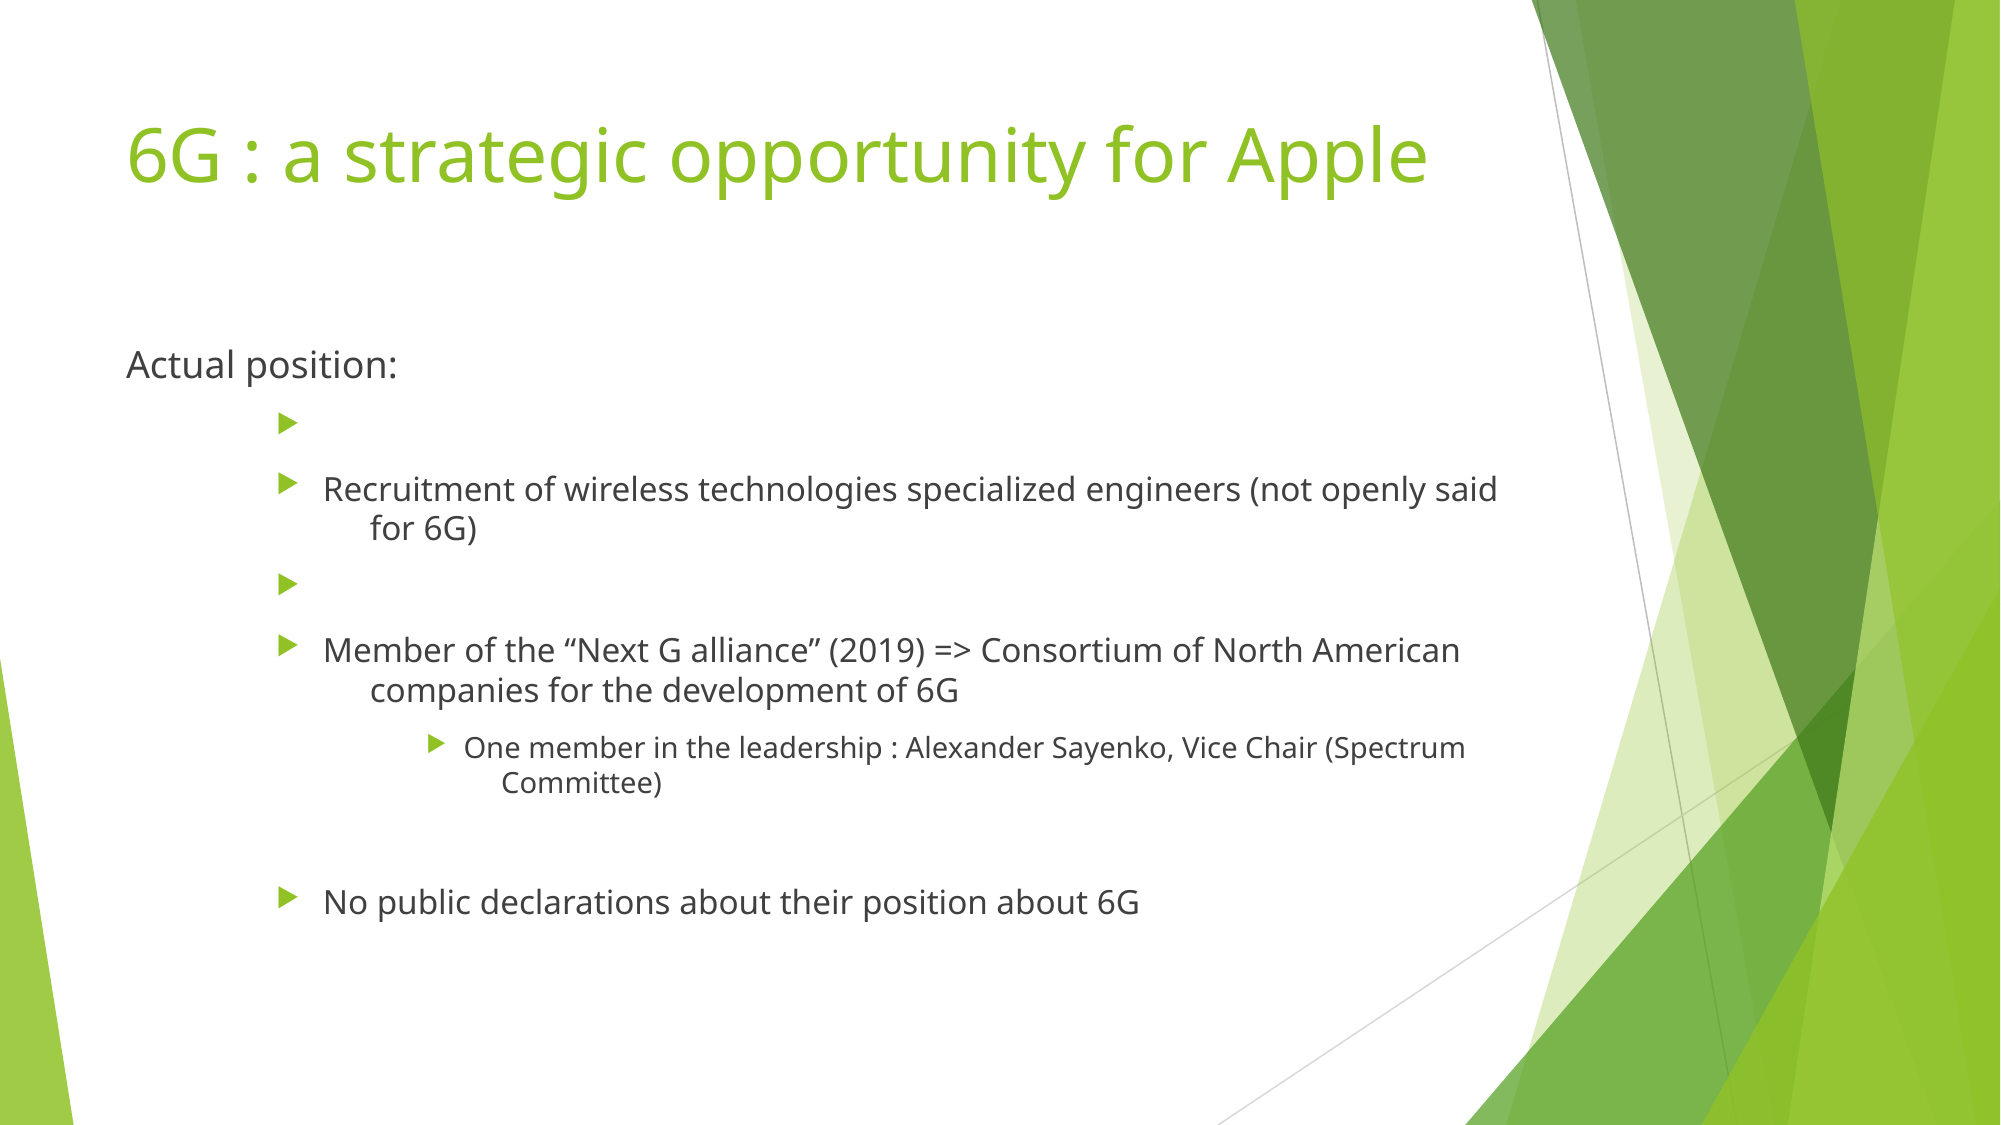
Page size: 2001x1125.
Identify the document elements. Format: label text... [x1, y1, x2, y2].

title 6G : a strategic opportunity for Apple [111, 99, 1522, 317]
list Actual position: Recruitment of wireless technologies specialized engineers (not openly said for 6G) Member of the “Next G alliance” (2019) => Consortium of North American companies for the development of 6G One member in the leadership : Alexander Sayenko, Vice Chair (Spectrum Committee) No public declarations about their position about 6G [111, 333, 1522, 1052]
